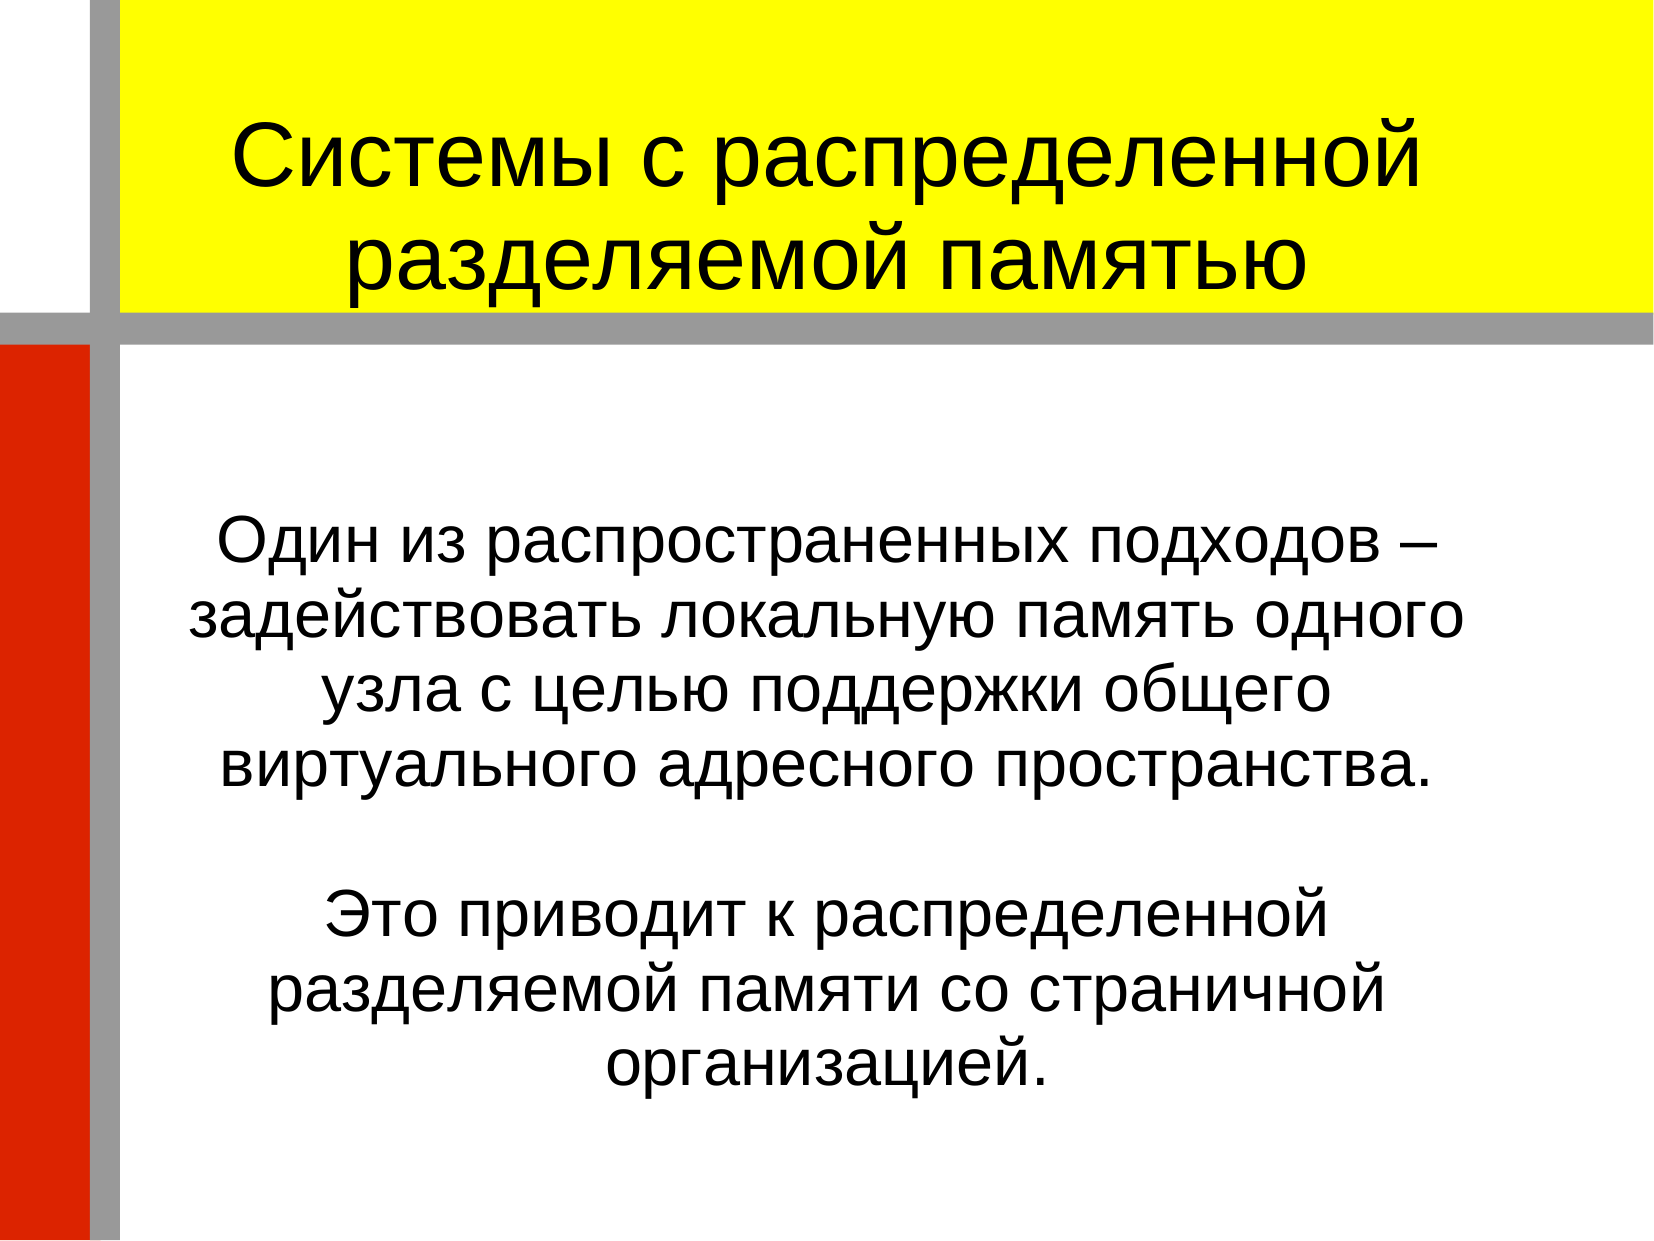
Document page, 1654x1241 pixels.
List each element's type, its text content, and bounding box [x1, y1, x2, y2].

subtitle Один из распространенных подходов – задействовать локальную память одного узла с целью поддержки общего виртуального адресного пространства. Это приводит к распределенной разделяемой памяти со страничной организацией. [121, 399, 1534, 1203]
title Системы с распределенной разделяемой памятью [121, 102, 1534, 311]
